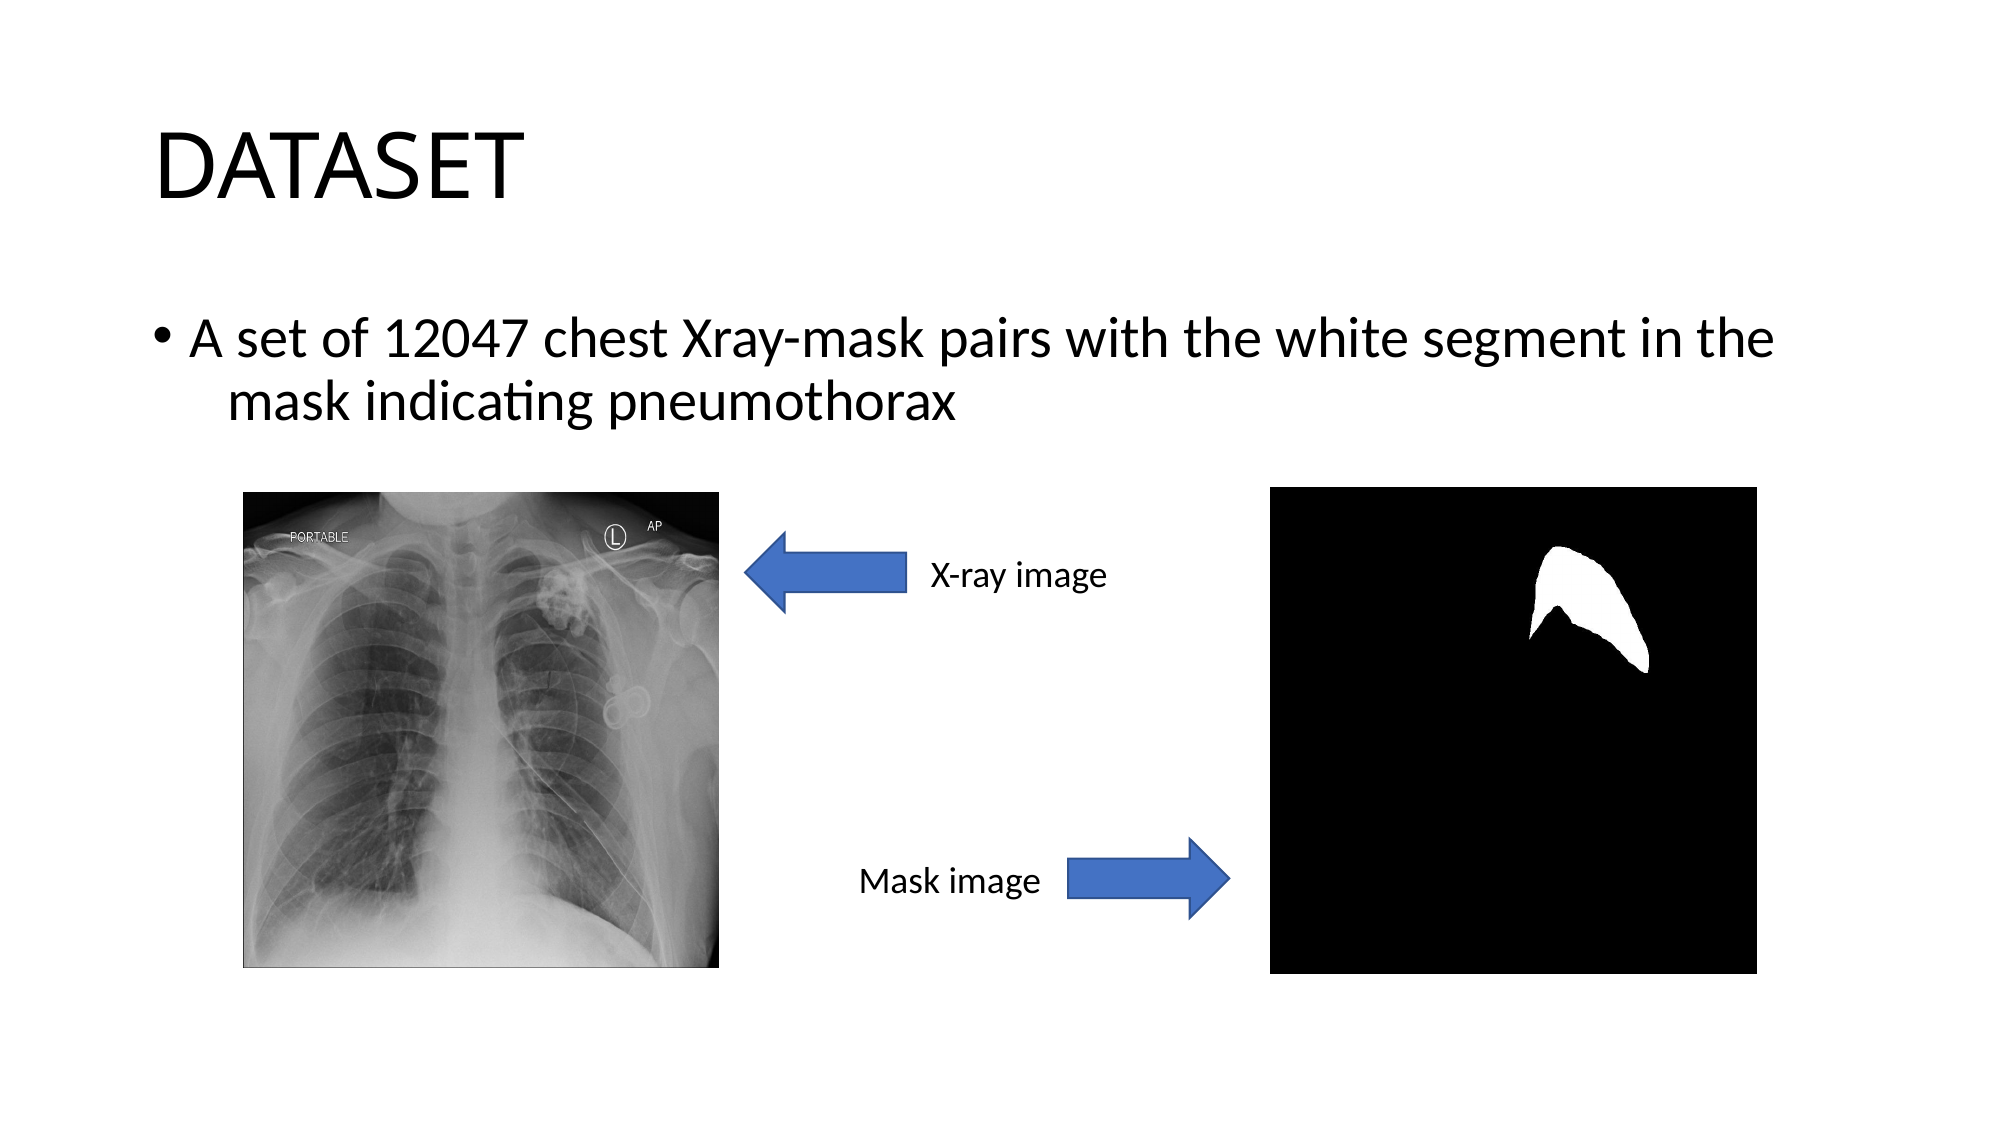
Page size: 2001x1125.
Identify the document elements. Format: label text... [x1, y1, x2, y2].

text_box Mask image [843, 848, 1294, 910]
text_box [1189, 910, 1198, 918]
list A set of 12047 chest Xray-mask pairs with the white segment in the mask indicating pneumothorax [137, 299, 1863, 1014]
title DATASET [137, 59, 1863, 278]
text_box [745, 533, 873, 612]
picture [1270, 487, 1757, 974]
text_box X-ray image [873, 542, 1324, 604]
text_box [1189, 838, 1199, 848]
picture [243, 492, 719, 968]
